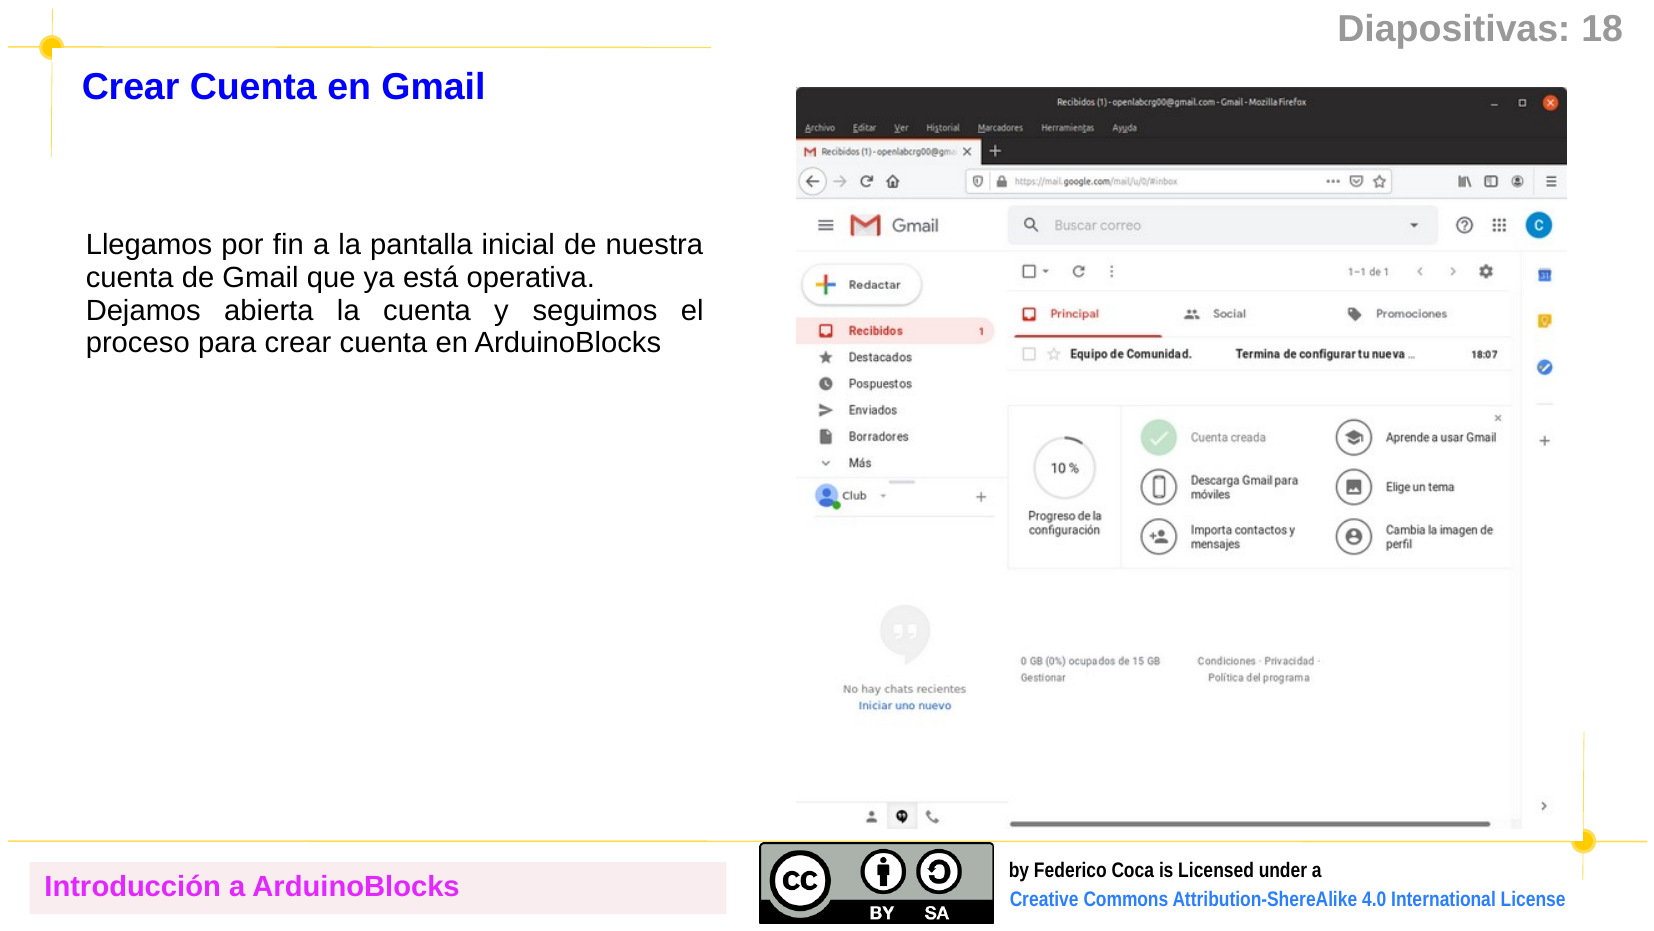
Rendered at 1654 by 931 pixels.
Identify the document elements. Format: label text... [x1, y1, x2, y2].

text_box Llegamos por fin a la pantalla inicial de nuestra cuenta de Gmail que ya está operativa. Dejamos abierta la cuenta y seguimos el proceso para crear cuenta en ArduinoBlocks [71, 220, 720, 367]
text_box Introducción a ArduinoBlocks [29, 862, 727, 915]
picture [796, 87, 1567, 830]
text_box Crear Cuenta en Gmail [67, 58, 1207, 116]
text_box Diapositivas: 18 [1322, 0, 1644, 57]
